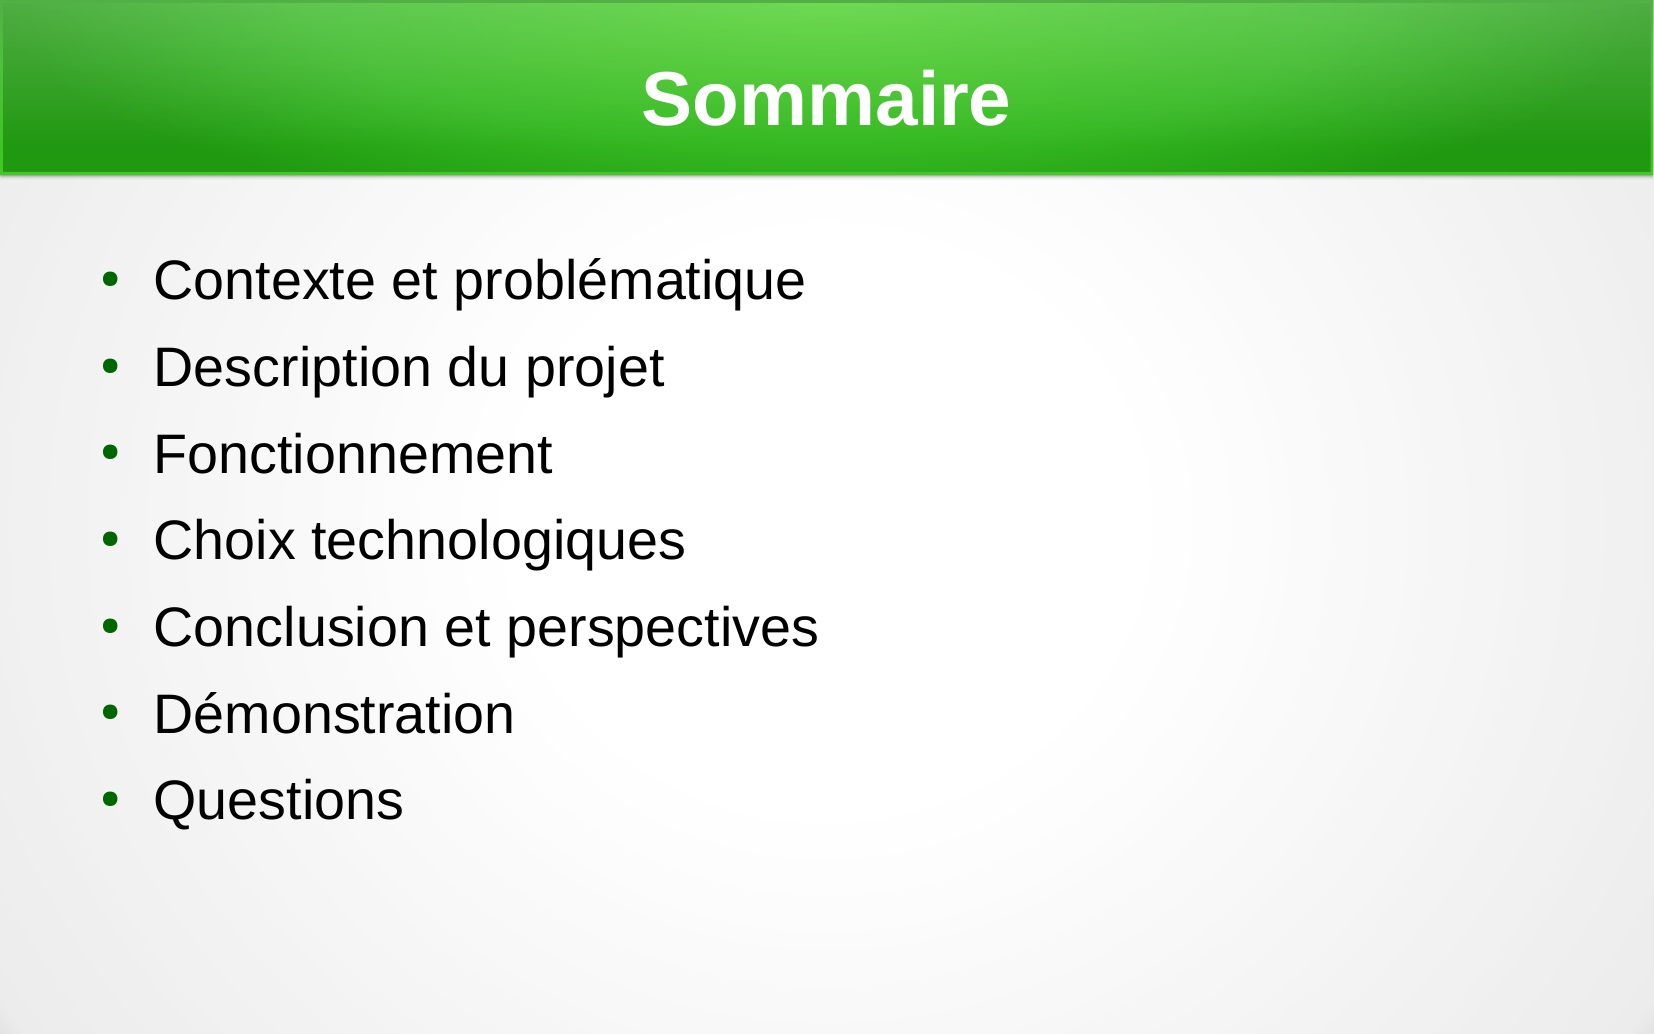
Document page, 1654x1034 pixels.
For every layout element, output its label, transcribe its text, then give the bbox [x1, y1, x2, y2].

title Sommaire [82, 39, 1571, 158]
list Contexte et problématique Description du projet Fonctionnement Choix technologiques Conclusion et perspectives Démonstration Questions [82, 249, 1571, 849]
